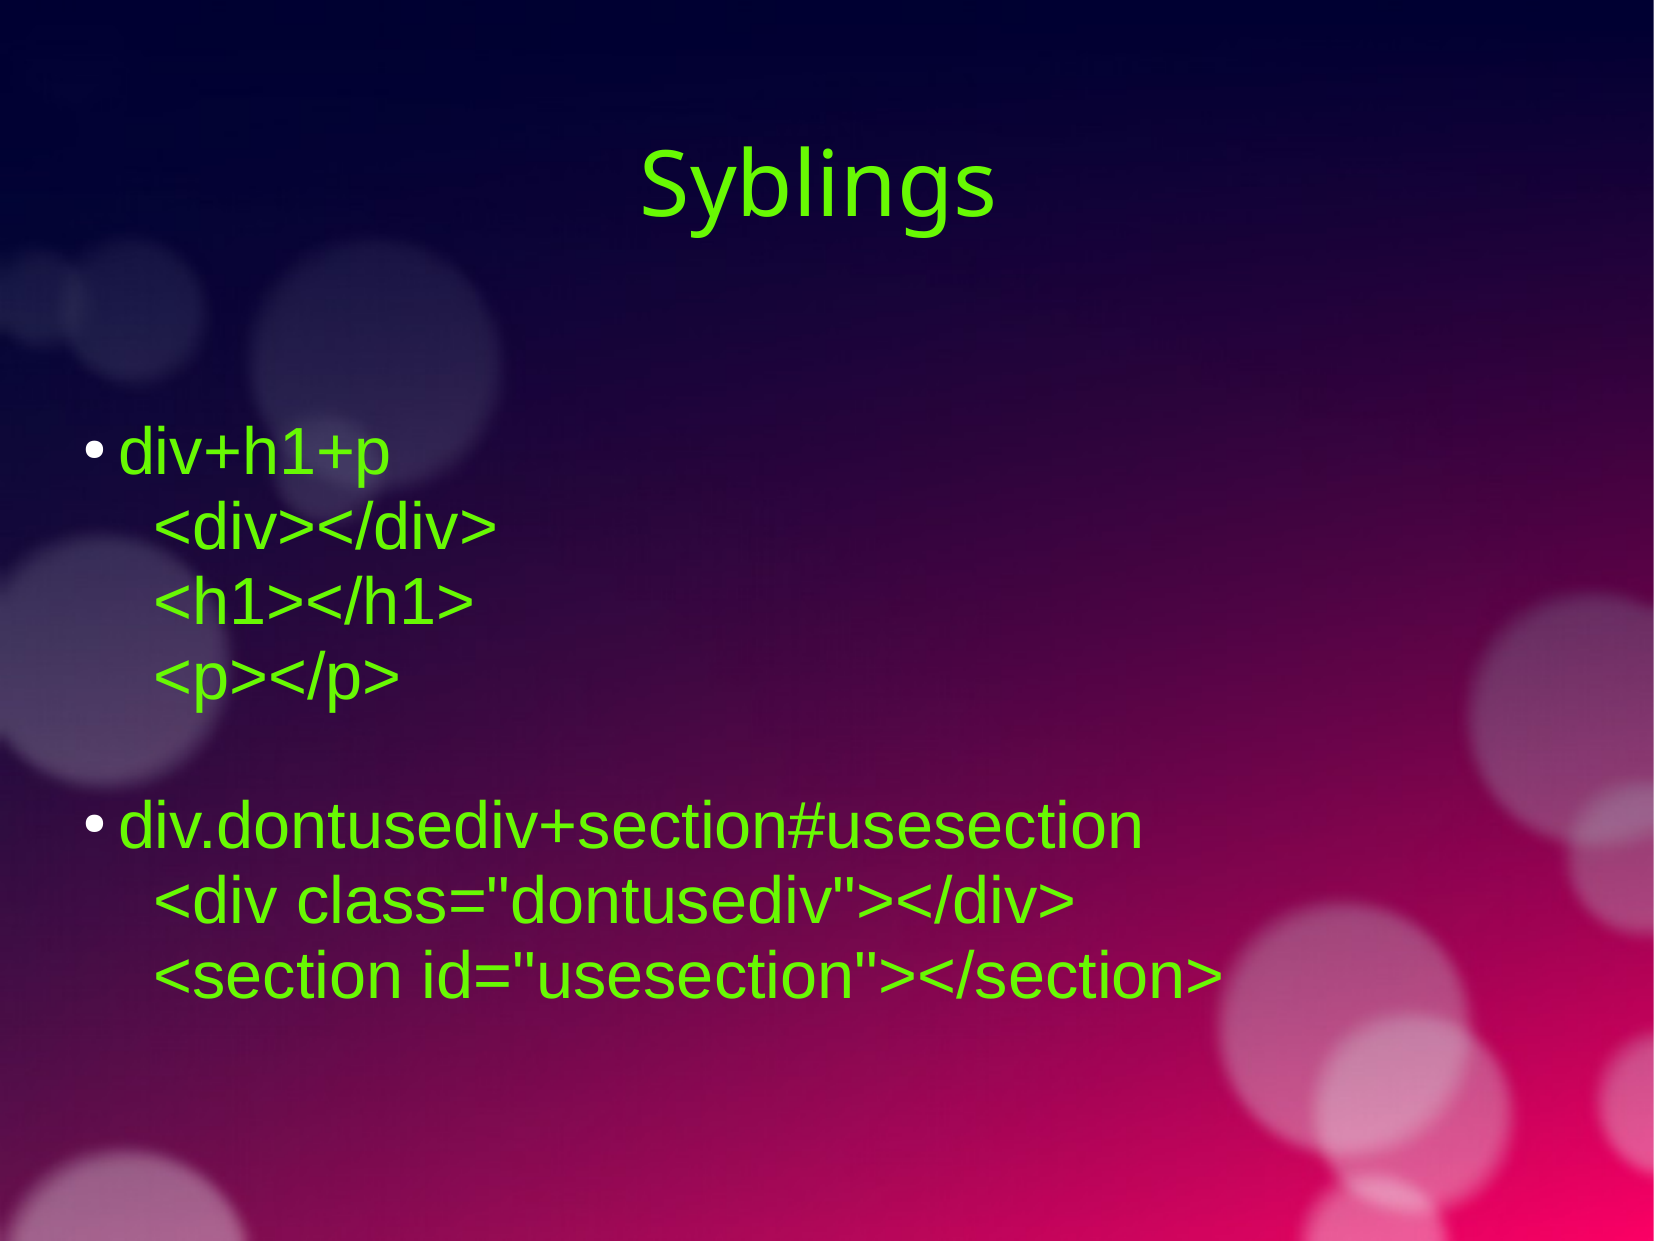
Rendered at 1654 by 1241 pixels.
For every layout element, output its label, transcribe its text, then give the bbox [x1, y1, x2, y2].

picture [0, 0, 1654, 1241]
title Syblings [75, 77, 1564, 286]
subtitle div+h1+p <div></div> <h1></h1> <p></p> div.dontusediv+section#usesection <div class="dontusediv"></div> <section id="usesection"></section> [82, 414, 1571, 1163]
